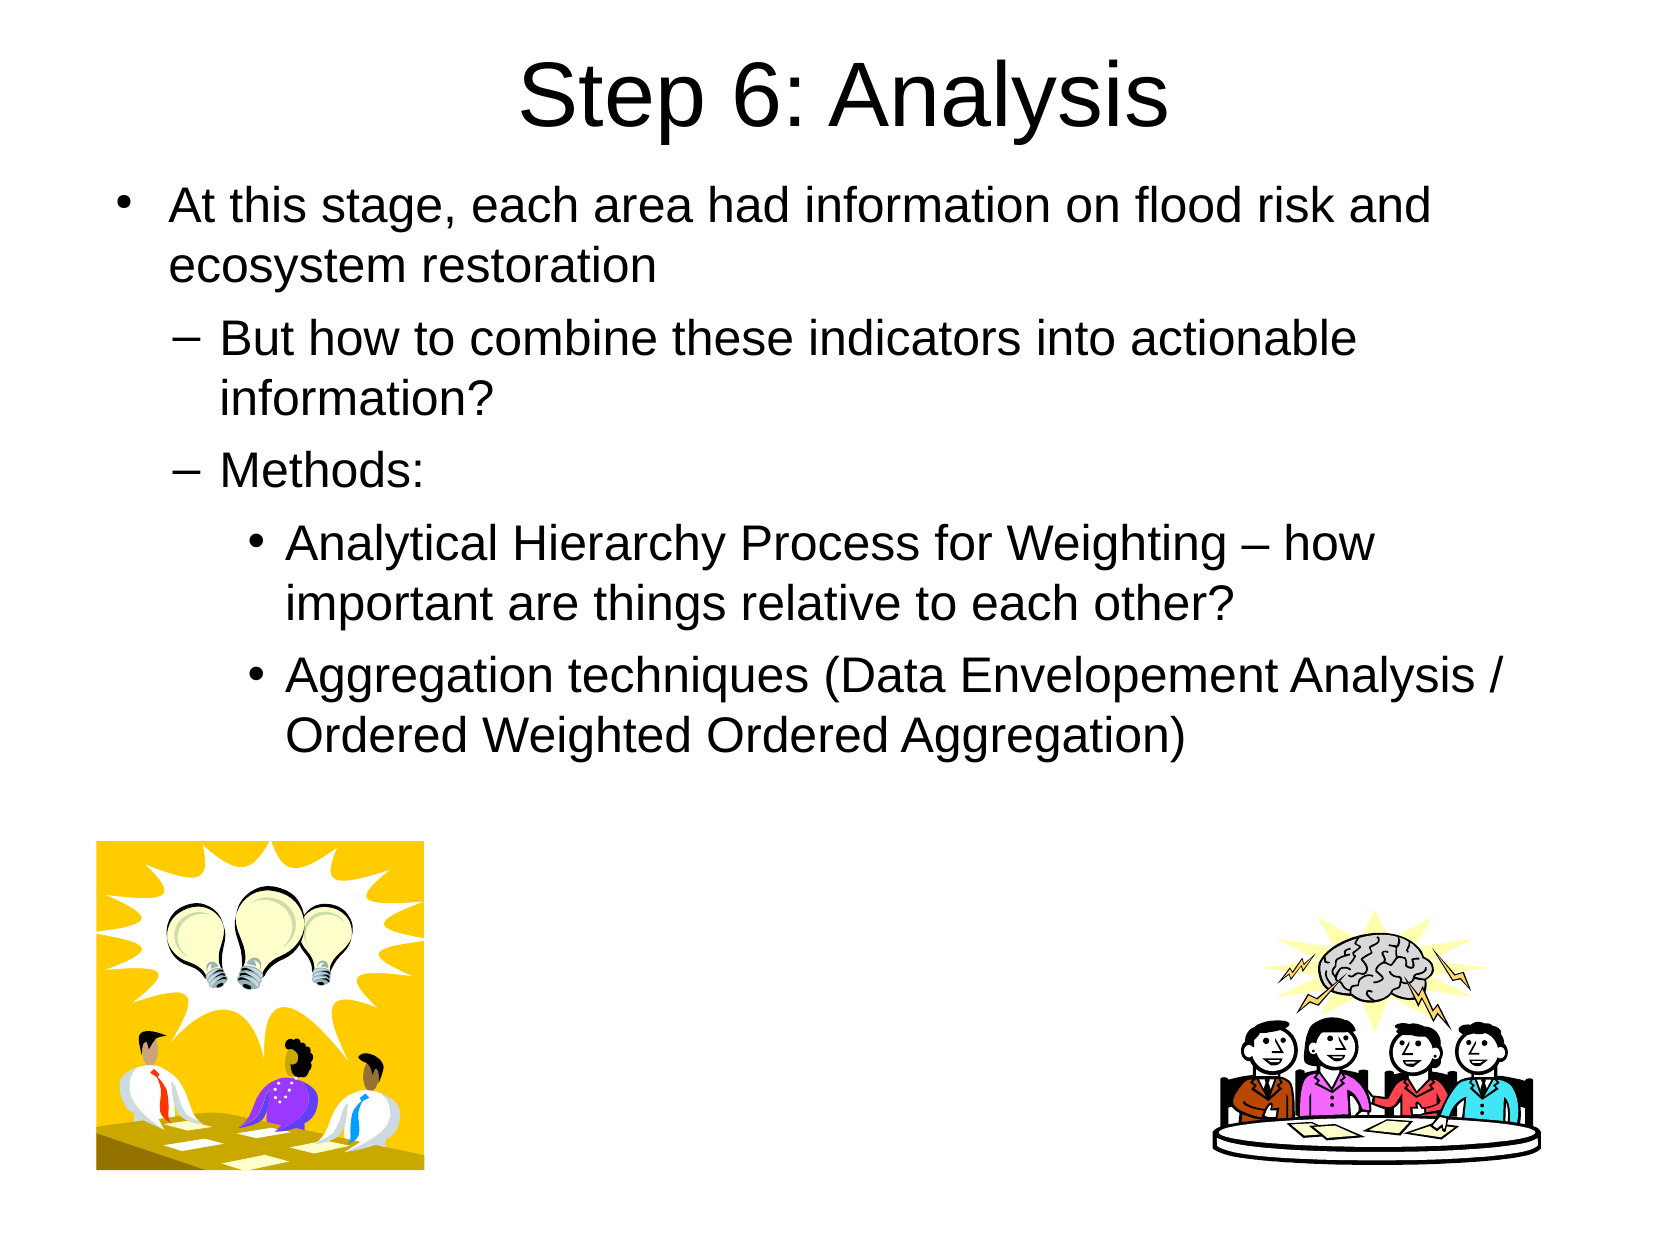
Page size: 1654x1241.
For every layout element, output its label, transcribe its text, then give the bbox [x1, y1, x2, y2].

picture [96, 840, 425, 1171]
list At this stage, each area had information on flood risk and ecosystem restoration But how to combine these indicators into actionable information? Methods: Analytical Hierarchy Process for Weighting – how important are things relative to each other? Aggregation techniques (Data Envelopement Analysis / Ordered Weighted Ordered Aggregation) [82, 165, 1599, 984]
picture [1212, 909, 1541, 1165]
title Step 6: Analysis [82, 0, 1571, 165]
